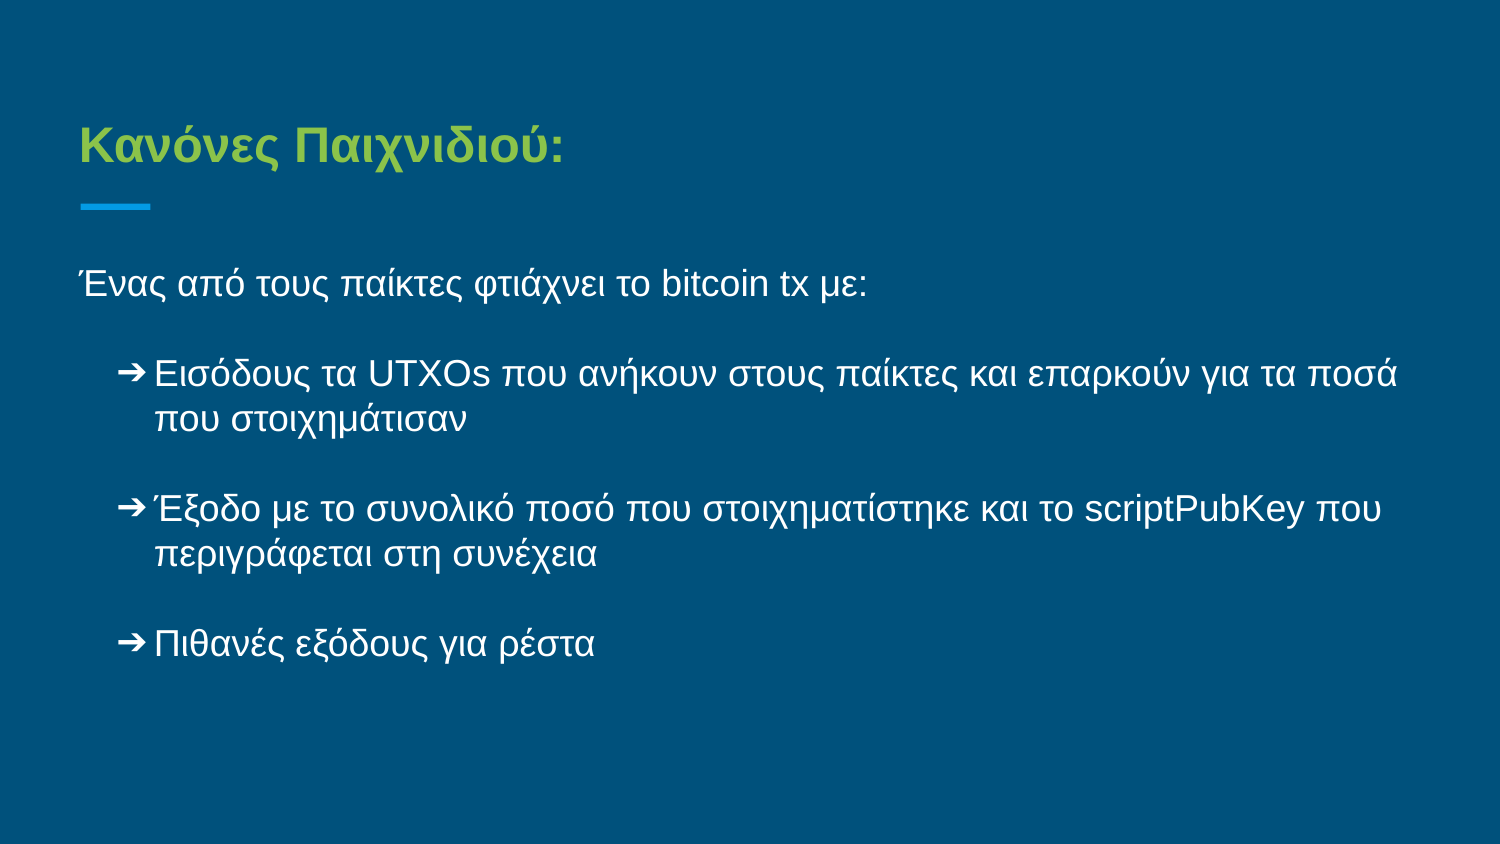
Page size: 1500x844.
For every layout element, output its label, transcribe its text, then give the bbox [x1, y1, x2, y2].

title Κανόνες Παιχνιδιού: [63, 75, 1437, 188]
list Ένας από τους παίκτες φτιάχνει το bitcoin tx με: Εισόδους τα UTXOs που ανήκουν στους παίκτες και επαρκούν για τα ποσά που στοιχημάτισαν Έξοδο με το συνολικό ποσό που στοιχηματίστηκε και το scriptPubKey που περιγράφεται στη συνέχεια Πιθανές εξόδους για ρέστα [63, 244, 1437, 750]
